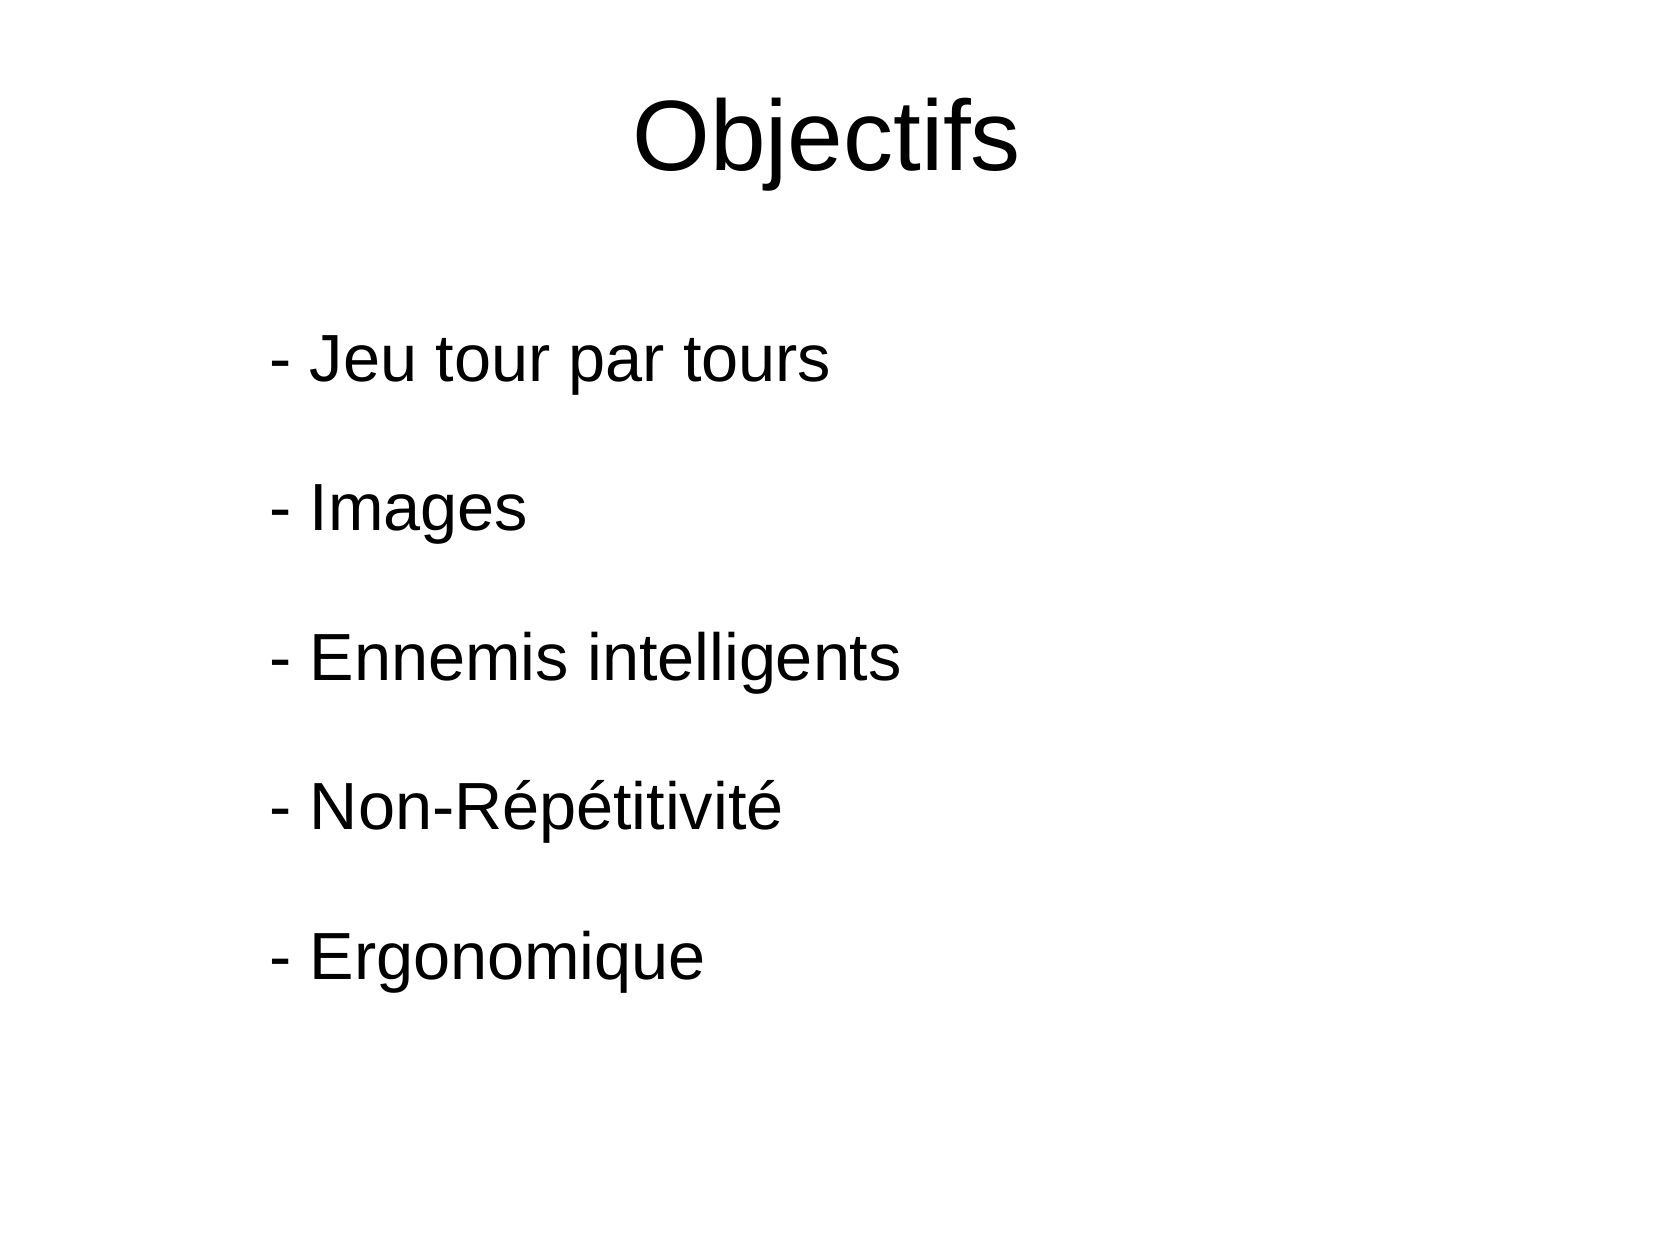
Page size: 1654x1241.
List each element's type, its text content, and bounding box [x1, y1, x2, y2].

text_box Objectifs [82, 58, 1571, 213]
text_box - Jeu tour par tours - Images - Ennemis intelligents - Non-Répétitivité - Ergonomique [236, 238, 1536, 1001]
